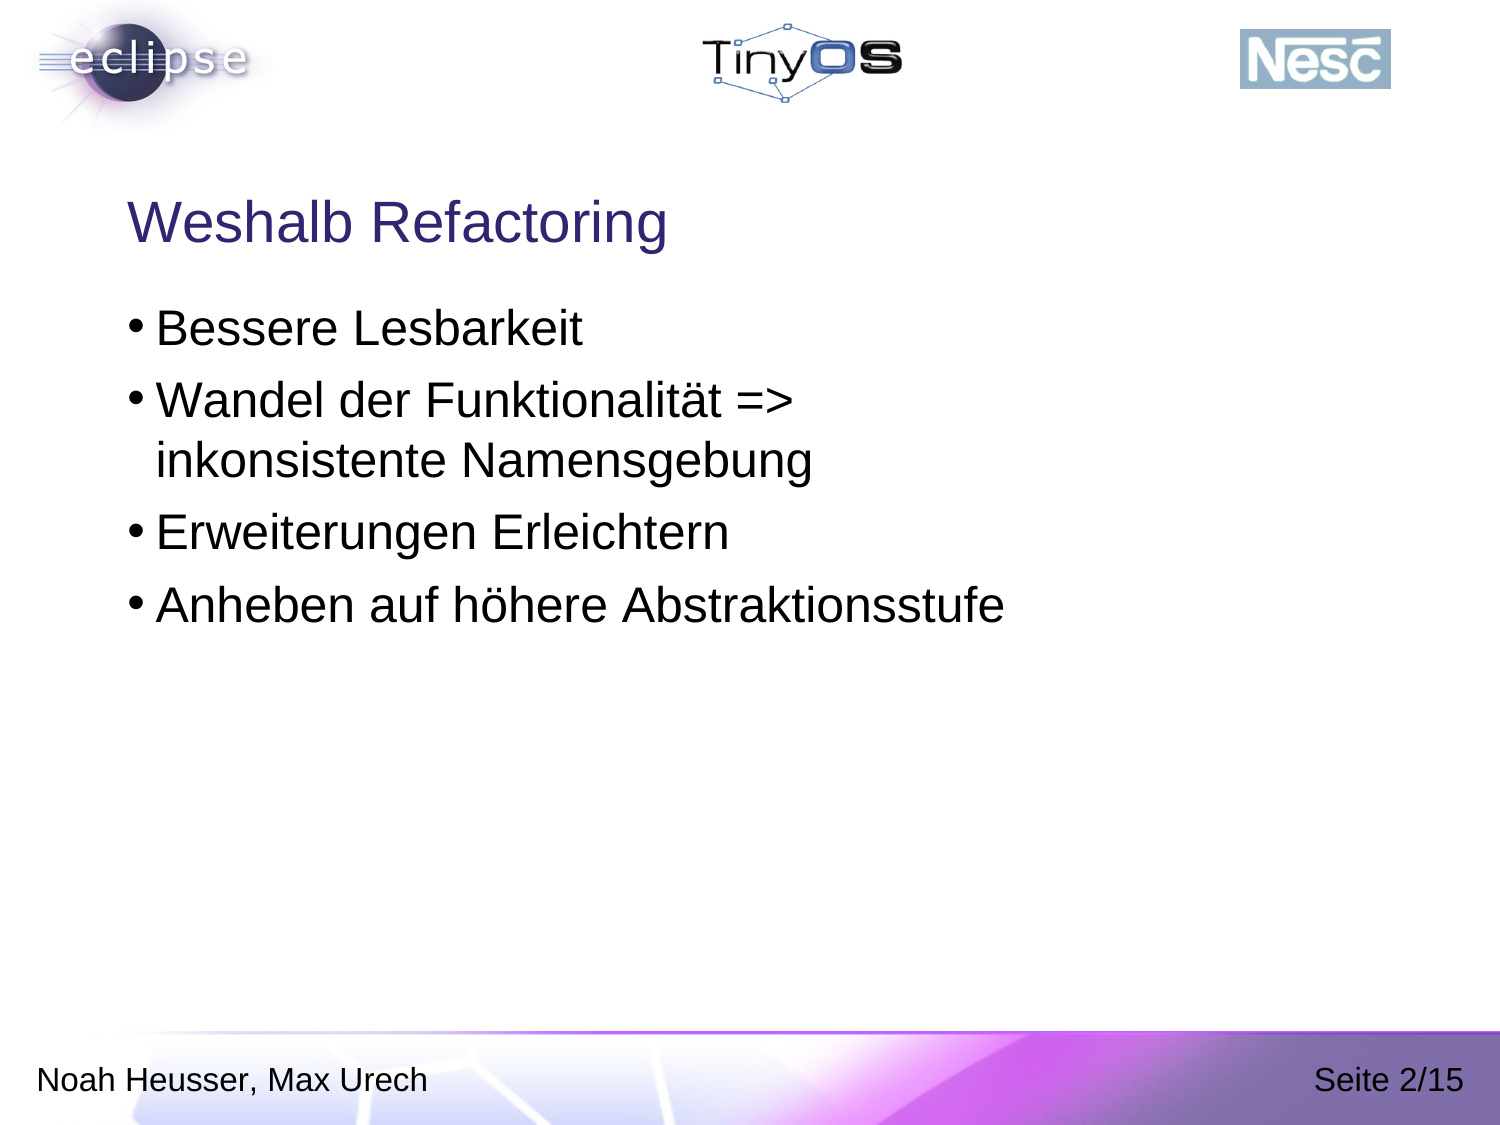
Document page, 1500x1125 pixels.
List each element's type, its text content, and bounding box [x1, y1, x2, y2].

picture [23, 0, 273, 130]
picture [696, 23, 904, 103]
picture [1240, 29, 1391, 89]
title Weshalb Refactoring [112, 140, 1388, 287]
picture [0, 1031, 1500, 1125]
list Bessere Lesbarkeit Wandel der Funktionalität => inkonsistente Namensgebung Erweiterungen Erleichtern Anheben auf höhere Abstraktionsstufe [112, 287, 1388, 1030]
